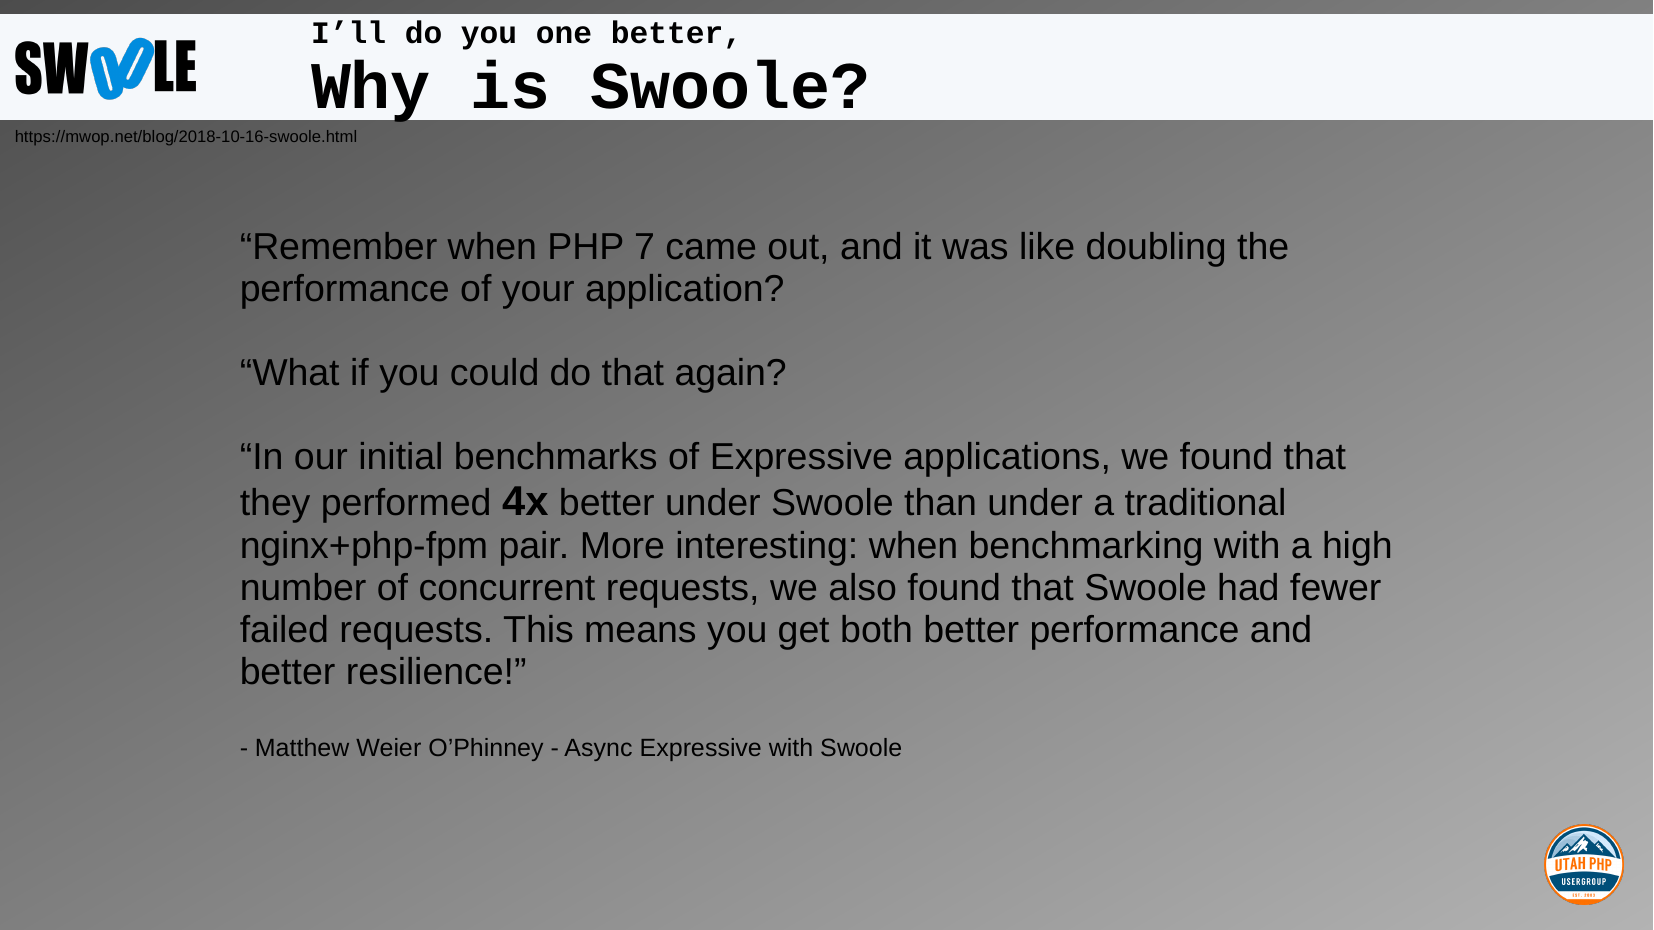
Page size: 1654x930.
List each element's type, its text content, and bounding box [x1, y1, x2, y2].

text_box [196, 14, 1653, 120]
picture [1544, 824, 1624, 905]
text_box “Remember when PHP 7 came out, and it was like doubling the performance of your application? “What if you could do that again? “In our initial benchmarks of Expressive applications, we found that they performed 4x better under Swoole than under a traditional nginx+php-fpm pair. More interesting: when benchmarking with a high number of concurrent requests, we also found that Swoole had fewer failed requests. This means you get both better performance and better resilience!” - Matthew Weier O’Phinney - Async Expressive with Swoole [225, 218, 1426, 770]
text_box [0, 14, 15, 119]
text_box https://mwop.net/blog/2018-10-16-swoole.html [0, 119, 976, 154]
picture [15, 14, 196, 119]
title I’ll do you one better, Why is Swoole? [311, 17, 1582, 129]
